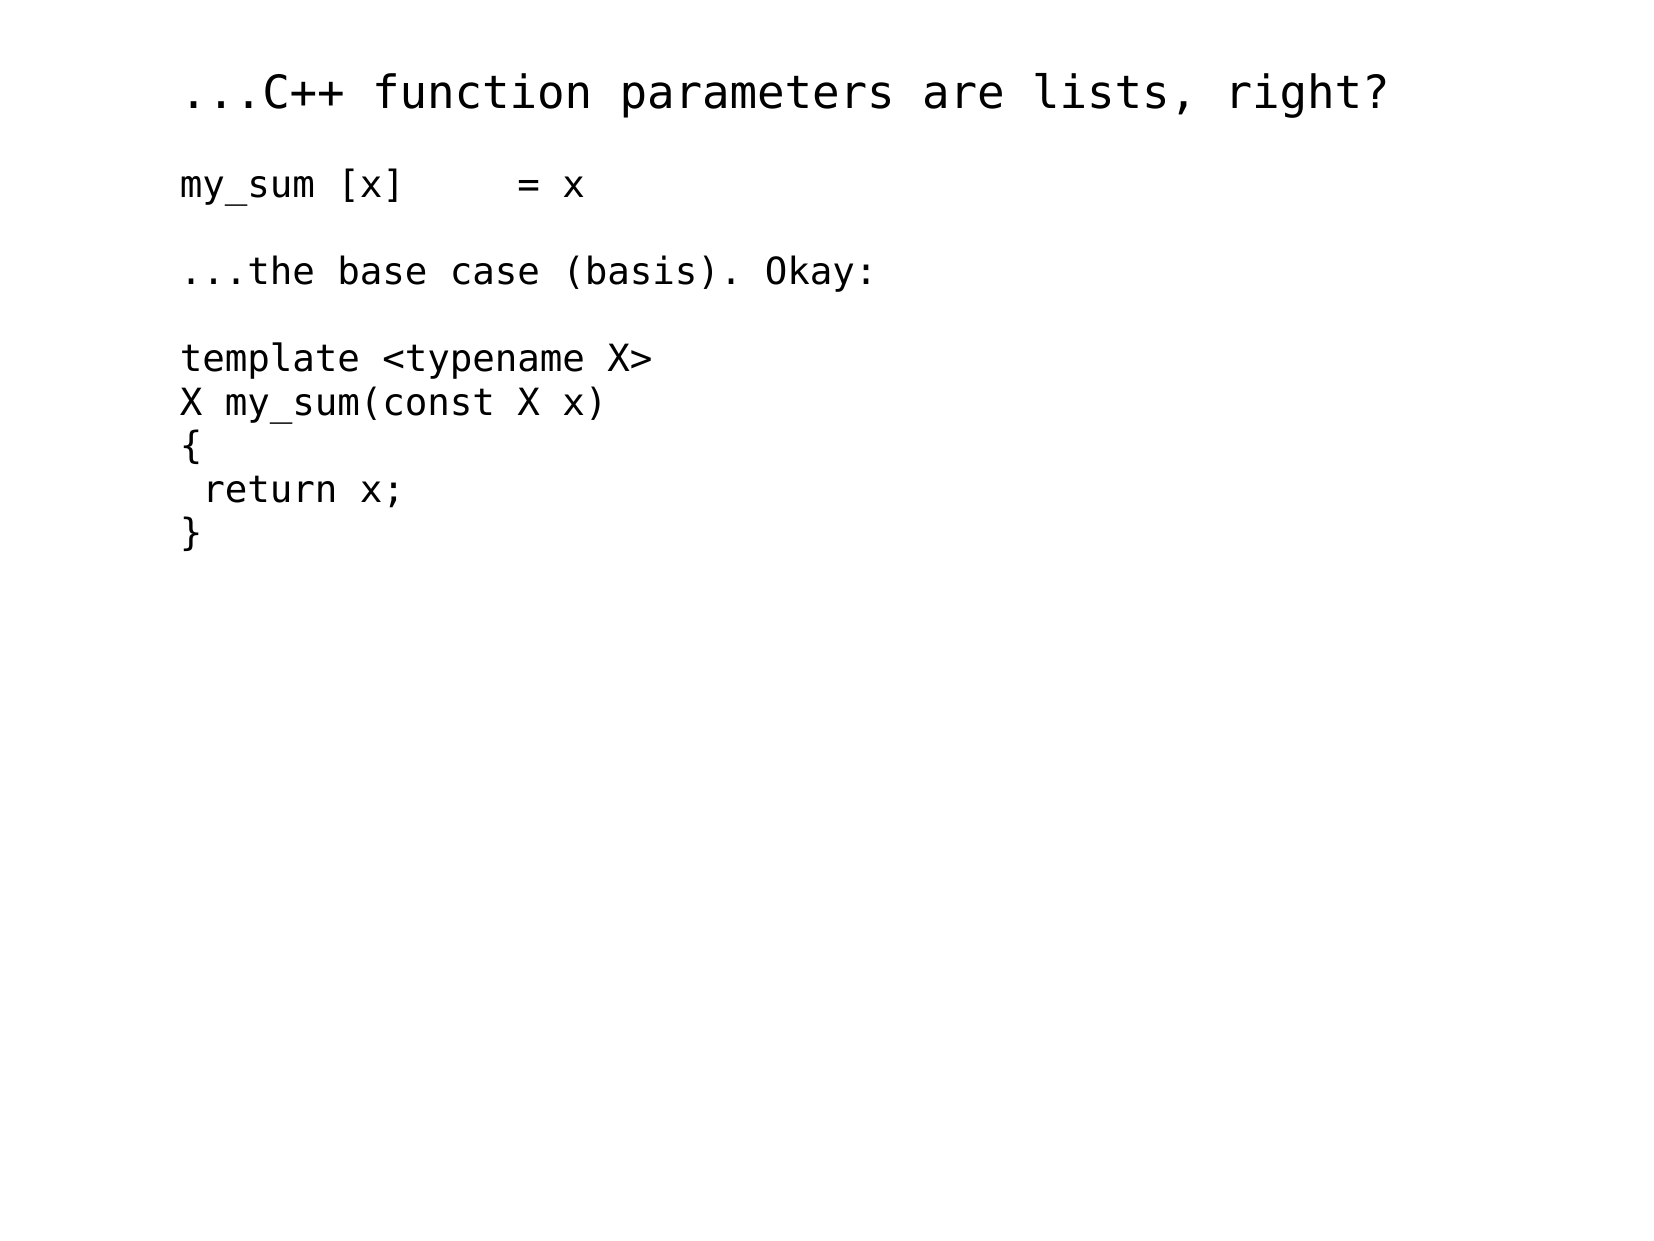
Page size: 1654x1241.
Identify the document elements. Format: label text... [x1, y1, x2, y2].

text_box ...C++ function parameters are lists, right? my_sum [x] = x ...the base case (basis). Okay: template <typename X> X my_sum(const X x) { return x; } [165, 58, 1405, 851]
